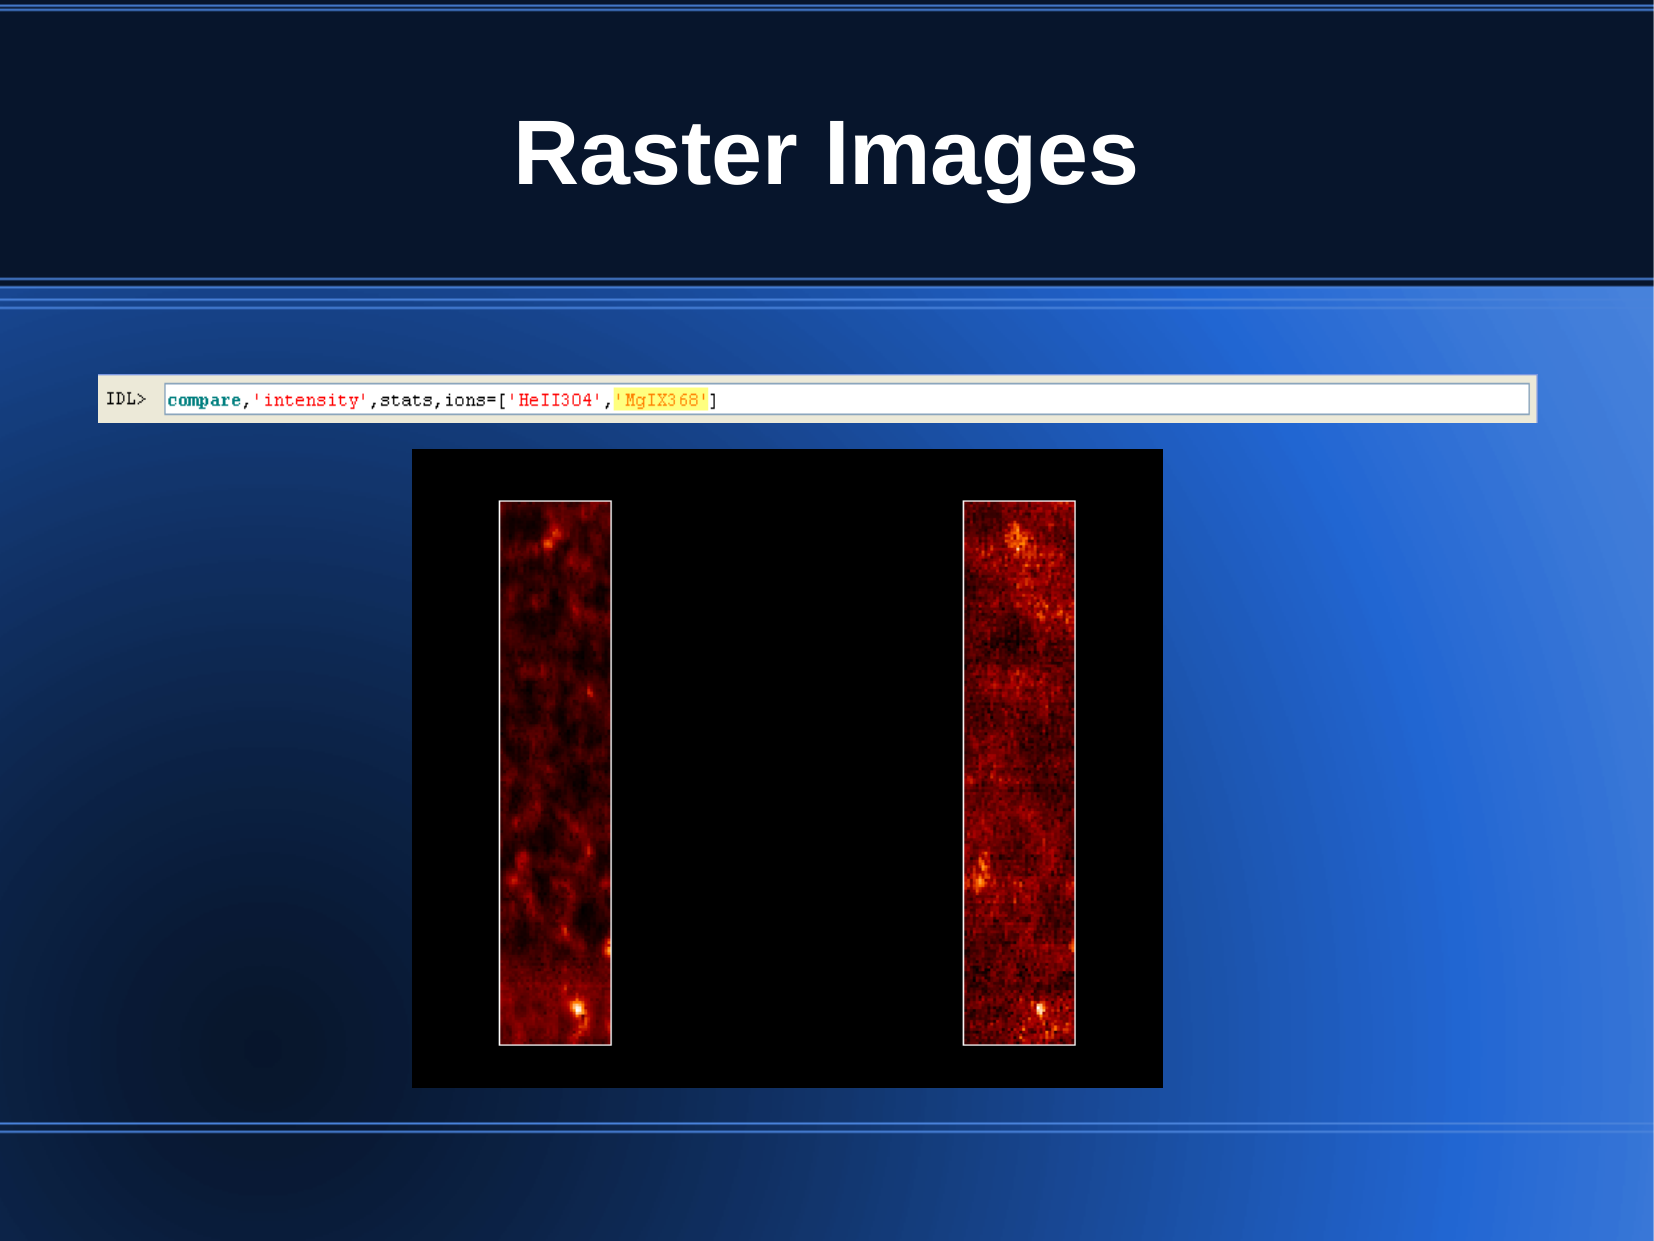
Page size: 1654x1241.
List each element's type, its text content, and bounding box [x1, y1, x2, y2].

title Raster Images [82, 56, 1571, 250]
picture [0, 0, 1654, 1241]
